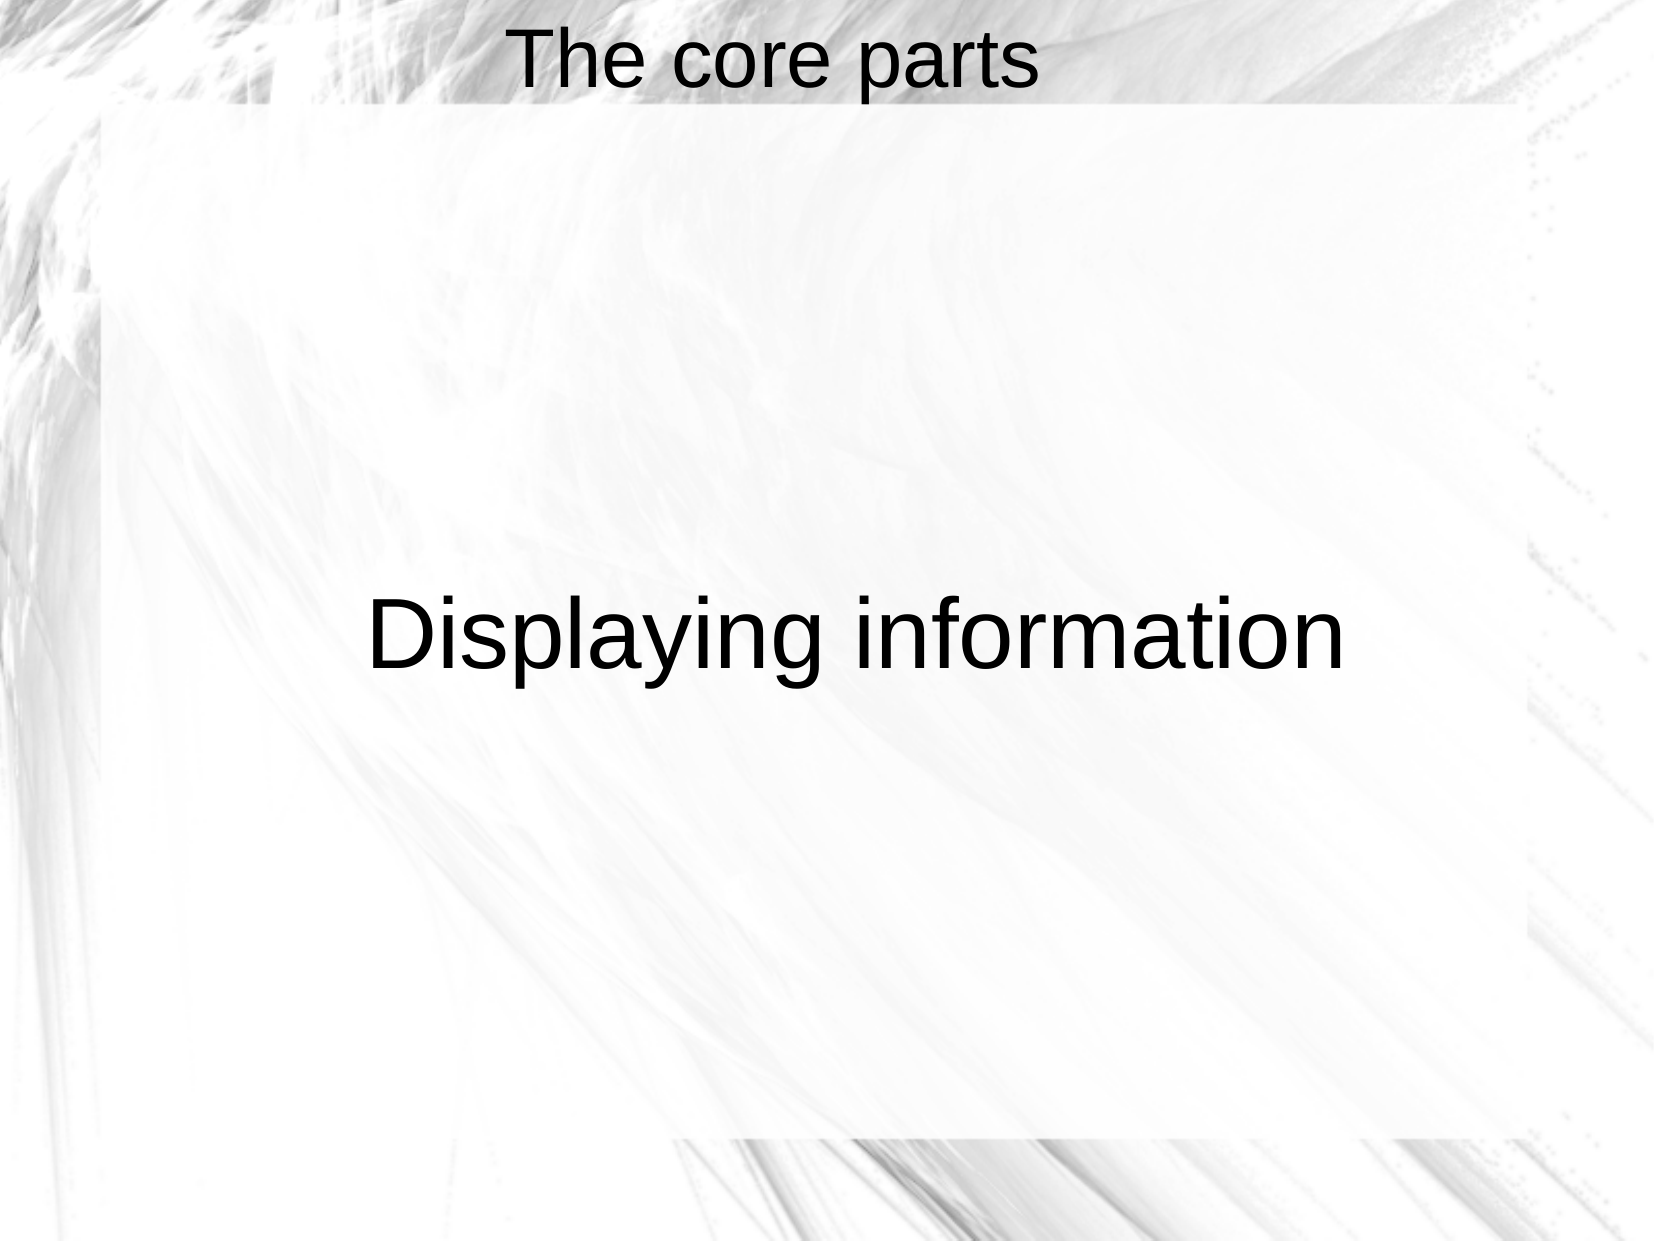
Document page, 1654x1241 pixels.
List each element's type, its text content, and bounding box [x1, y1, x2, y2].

list Displaying information [76, 295, 1565, 1114]
title The core parts [29, 0, 1518, 119]
picture [0, 0, 1654, 1241]
